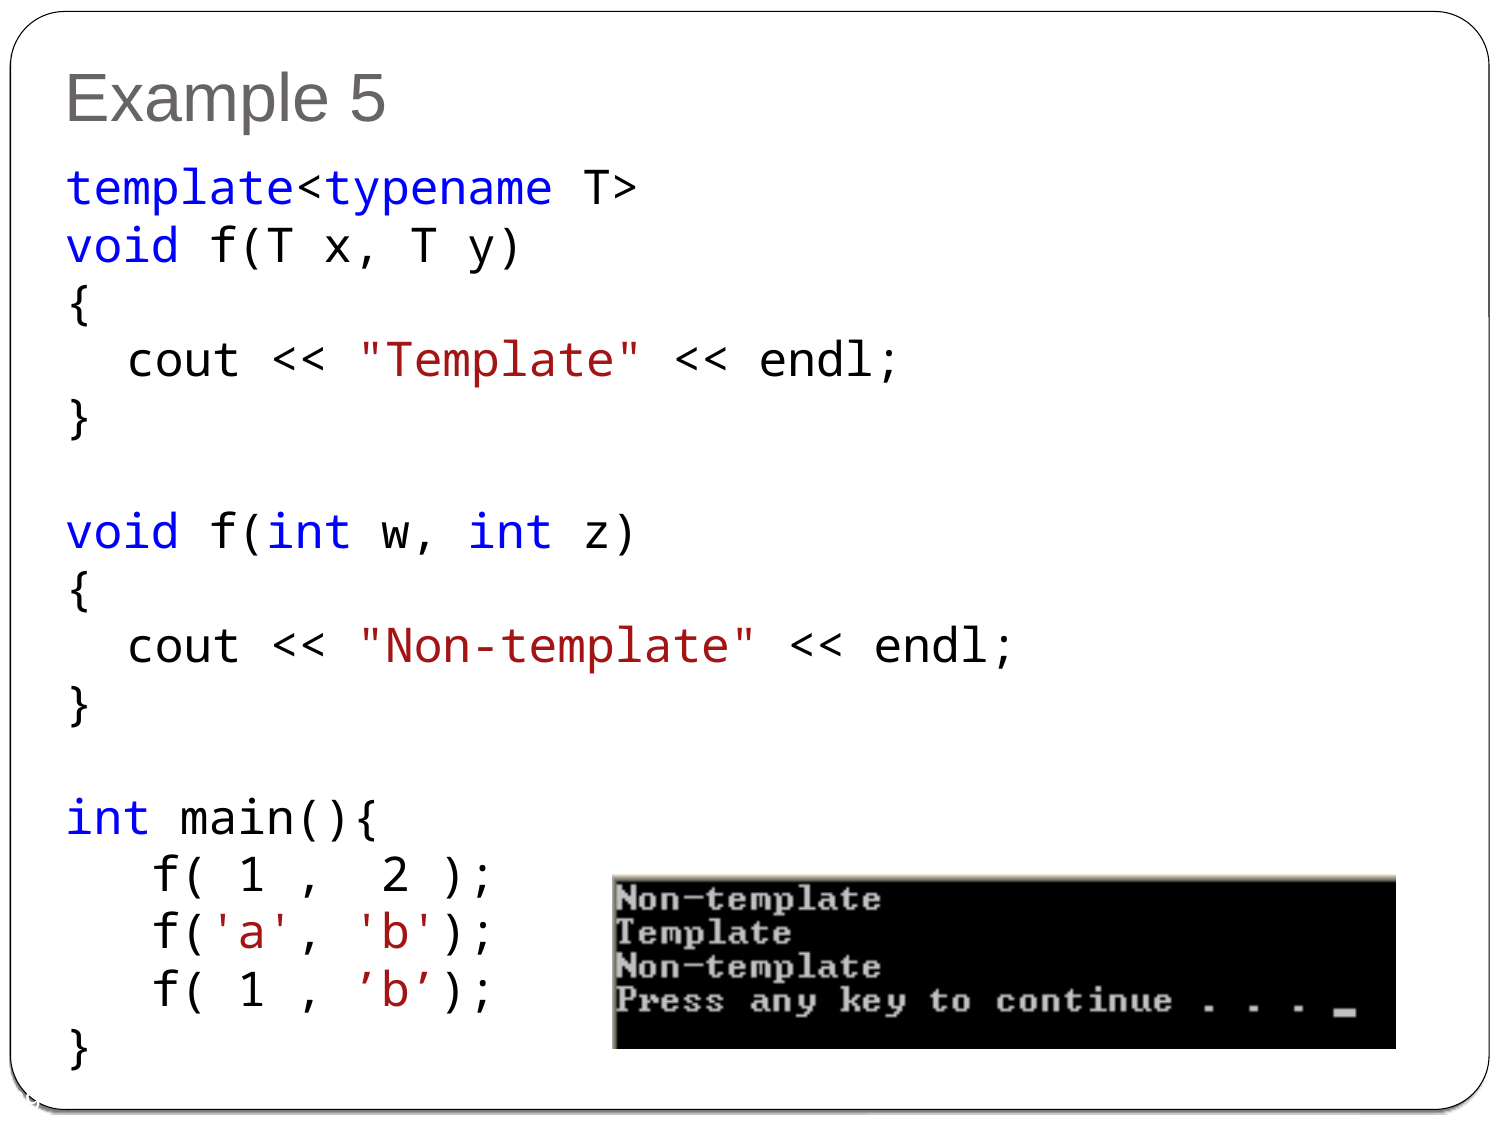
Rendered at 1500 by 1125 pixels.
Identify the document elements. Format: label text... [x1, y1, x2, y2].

picture [612, 874, 1396, 1049]
list template<typename T> void f(T x, T y) { cout << "Template" << endl; } void f(int w, int z) { cout << "Non-template" << endl; } int main(){ f( 1 , 2 ); f('a', 'b'); f( 1 , ’b’); } [50, 149, 1450, 1088]
slide_number <number> [0, 1074, 50, 1125]
title Example 5 [50, 45, 1450, 149]
